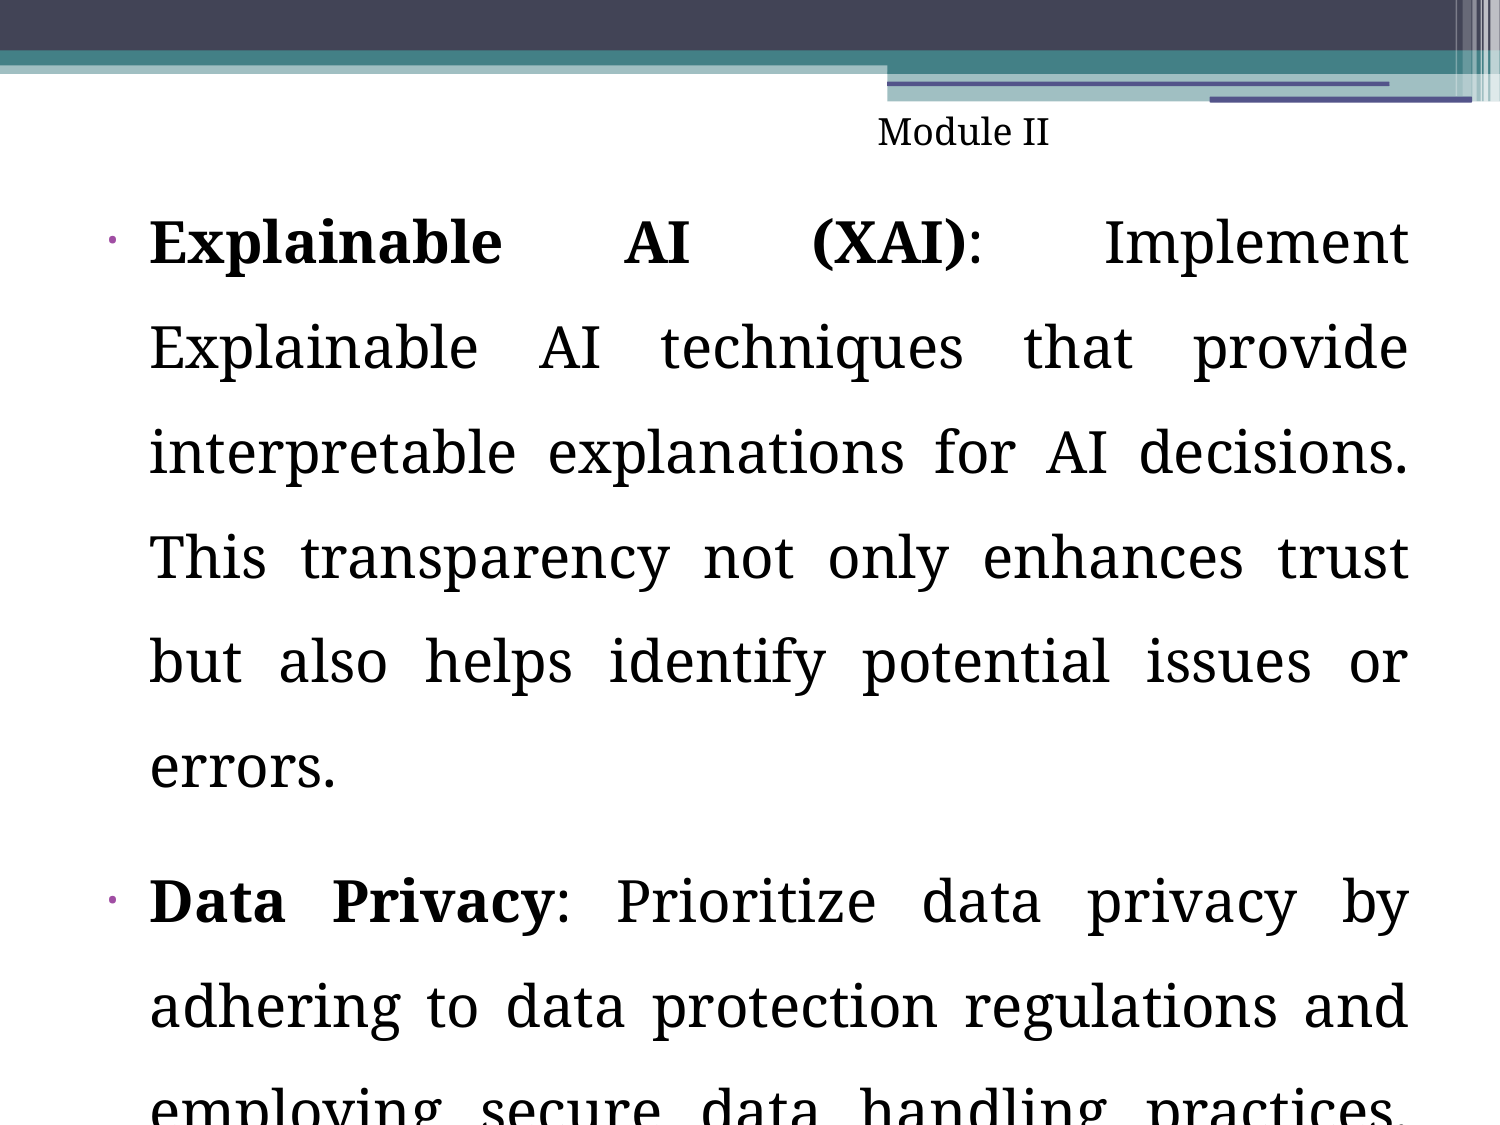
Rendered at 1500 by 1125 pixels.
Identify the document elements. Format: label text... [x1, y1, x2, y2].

footer Module II [862, 100, 1080, 176]
list Explainable AI (XAI): Implement Explainable AI techniques that provide interpretable explanations for AI decisions. This transparency not only enhances trust but also helps identify potential issues or errors. Data Privacy: Prioritize data privacy by adhering to data protection regulations and employing secure data handling practices. User consent, transparency, and data anonymization should be integral to AI development. [75, 162, 1425, 1079]
